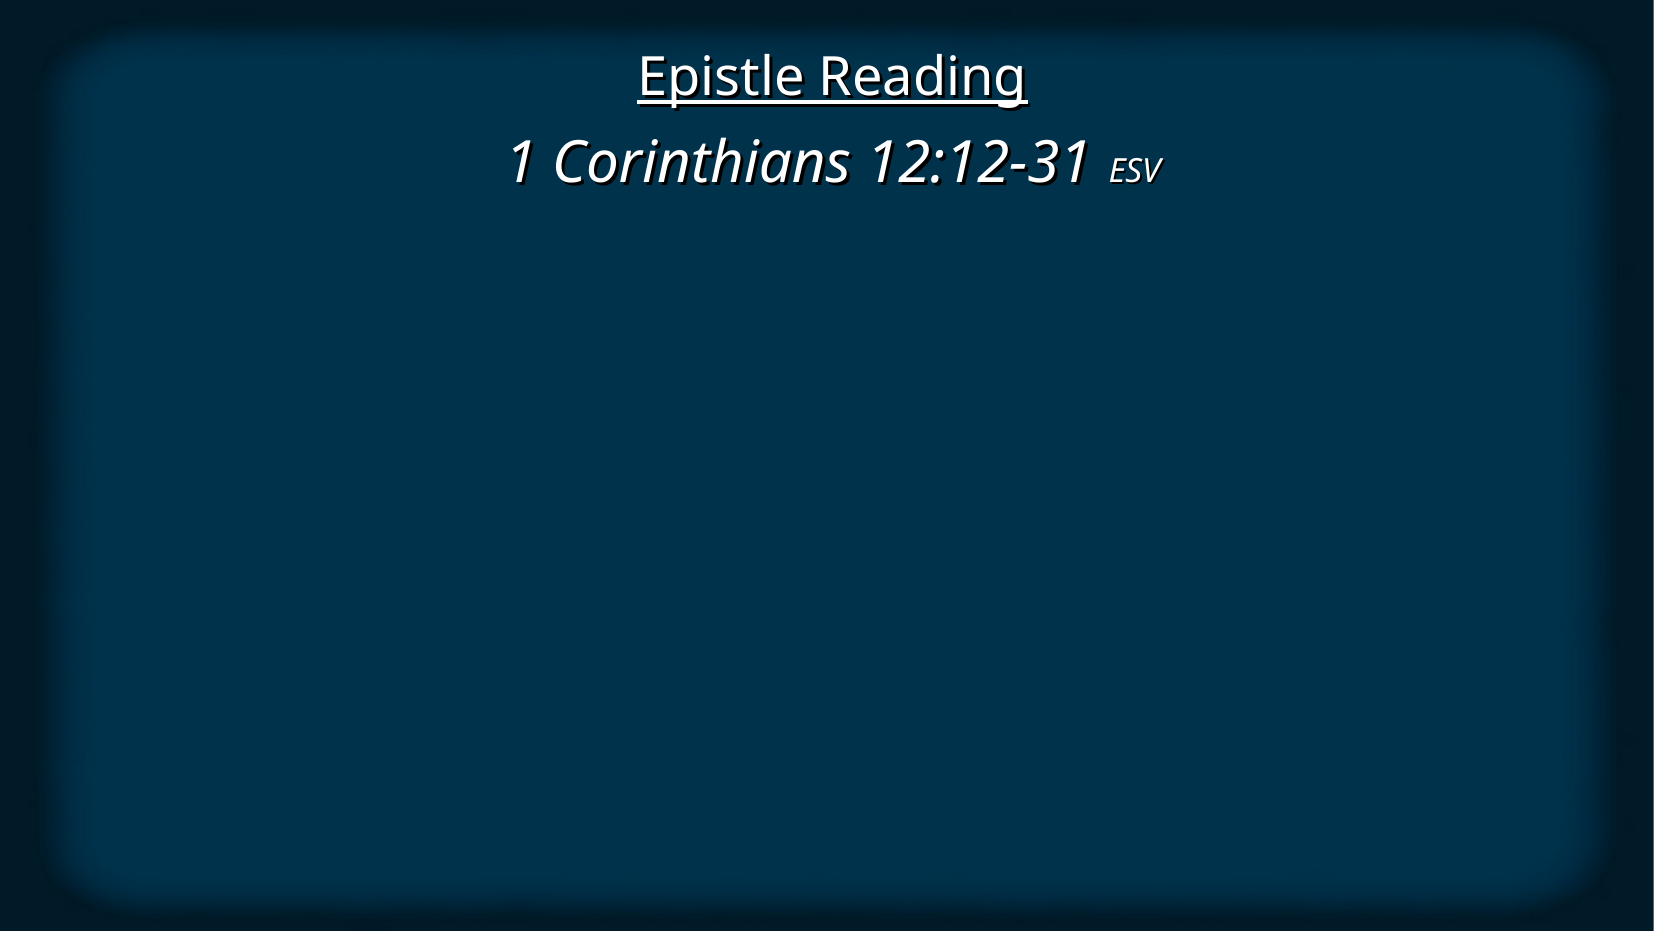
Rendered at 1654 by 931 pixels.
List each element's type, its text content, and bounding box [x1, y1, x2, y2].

text_box Epistle Reading 1 Corinthians 12:12-31 ESV [105, 30, 1561, 206]
picture [0, 0, 1654, 931]
